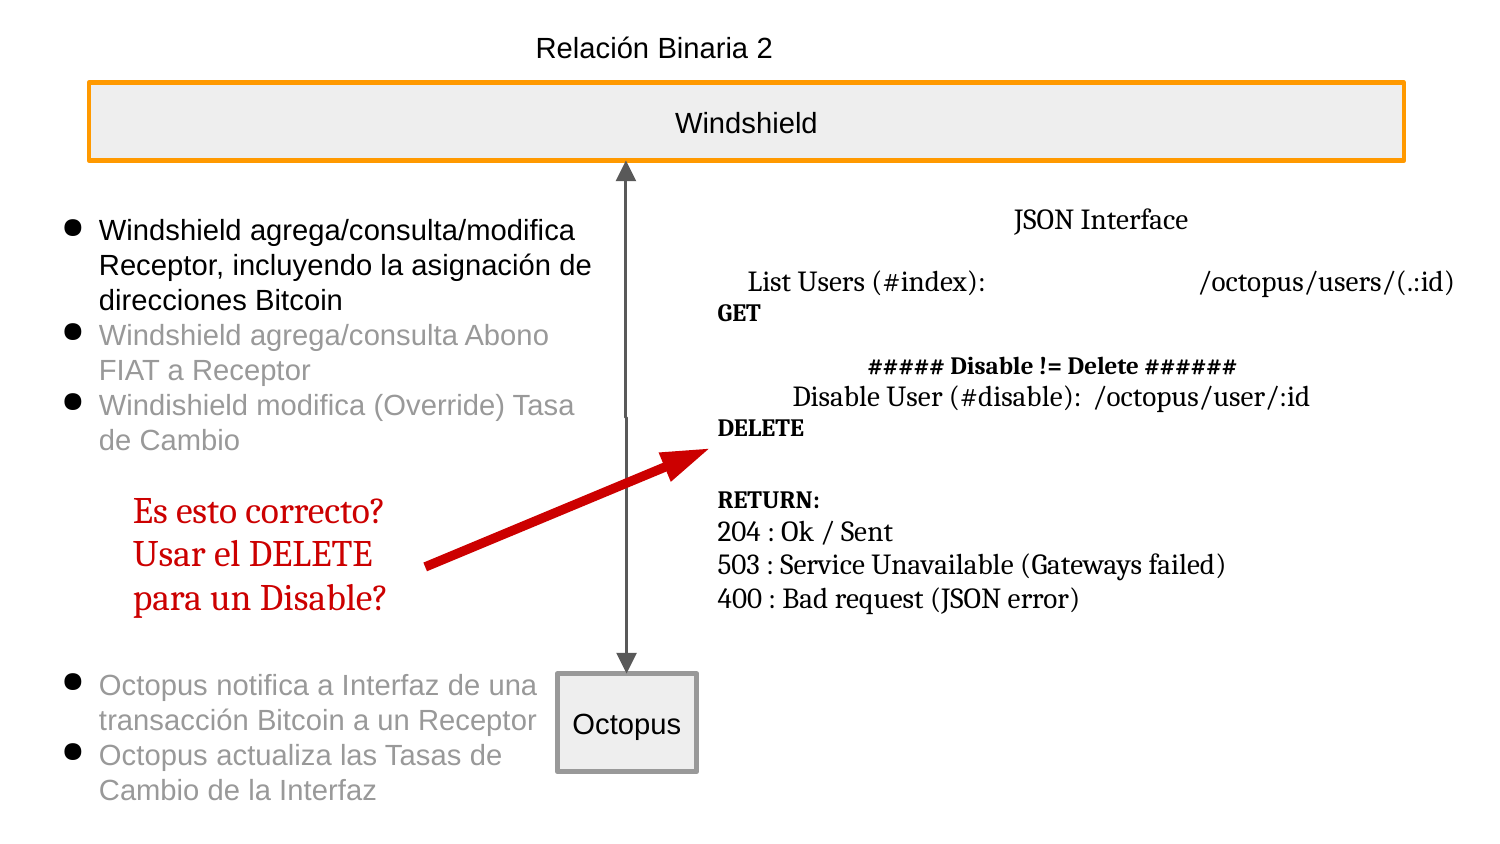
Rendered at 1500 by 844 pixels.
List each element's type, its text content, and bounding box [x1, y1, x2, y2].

text_box Es esto correcto? Usar el DELETE para un Disable? [118, 482, 438, 674]
text_box JSON Interface List Users (#index): /octopus/users/(.:id) GET ##### Disable != Delete ###### Disable User (#disable): /octopus/user/:id DELETE RETURN: 204 : Ok / Sent 503 : Service Unavailable (Gateways failed) 400 : Bad request (JSON error) [702, 195, 1500, 631]
text_box Windshield [89, 82, 1404, 161]
text_box Octopus [557, 673, 697, 772]
text_box Relación Binaria 2 [520, 14, 994, 75]
text_box Windshield agrega/consulta/modifica Receptor, incluyendo la asignación de direcciones Bitcoin Windshield agrega/consulta Abono FIAT a Receptor Windishield modifica (Override) Tasa de Cambio Octopus notifica a Interfaz de una transacción Bitcoin a un Receptor Octopus actualiza las Tasas de Cambio de la Interfaz [8, 196, 627, 701]
